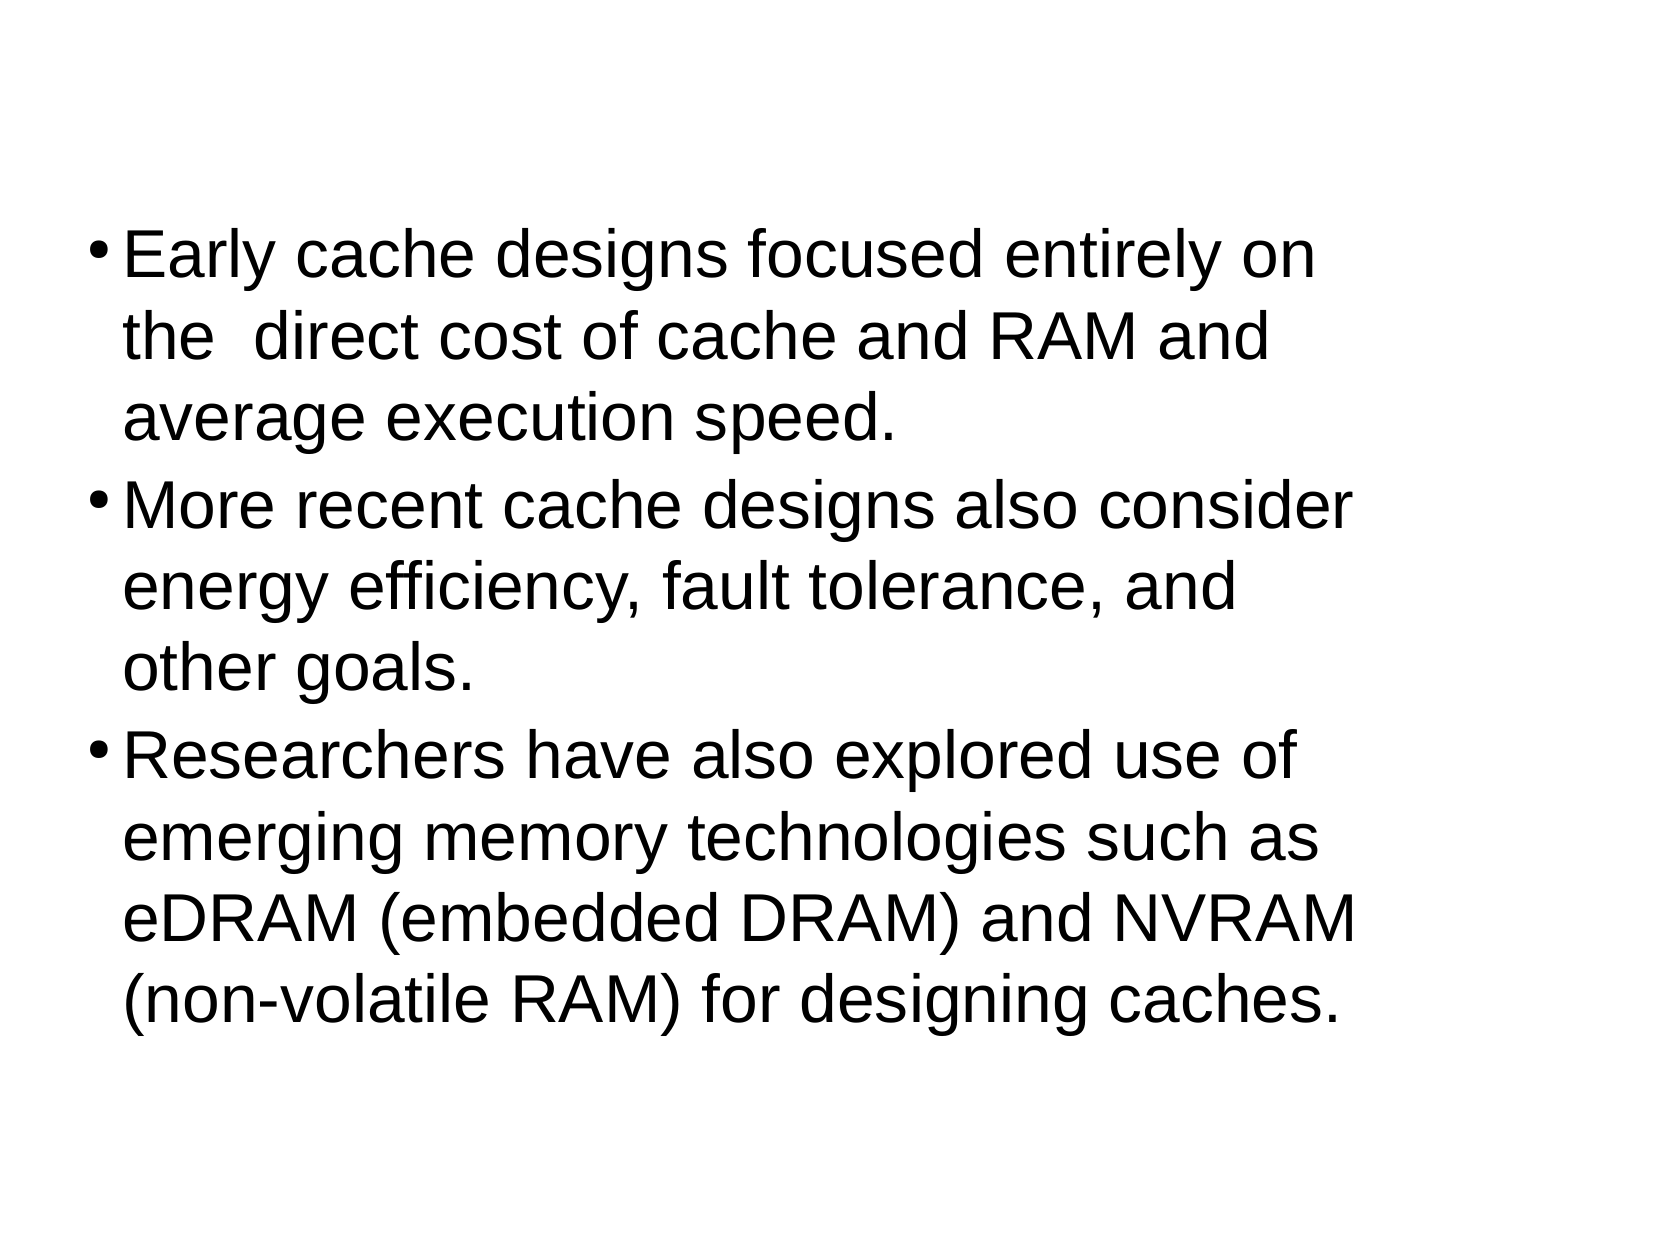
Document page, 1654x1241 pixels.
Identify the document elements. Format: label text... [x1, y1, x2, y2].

text_box Early cache designs focused entirely on the direct cost of cache and RAM and average execution speed. More recent cache designs also consider energy efficiency, fault tolerance, and other goals. Researchers have also explored use of emerging memory technologies such as eDRAM (embedded DRAM) and NVRAM (non-volatile RAM) for designing caches. [84, 203, 1569, 1037]
